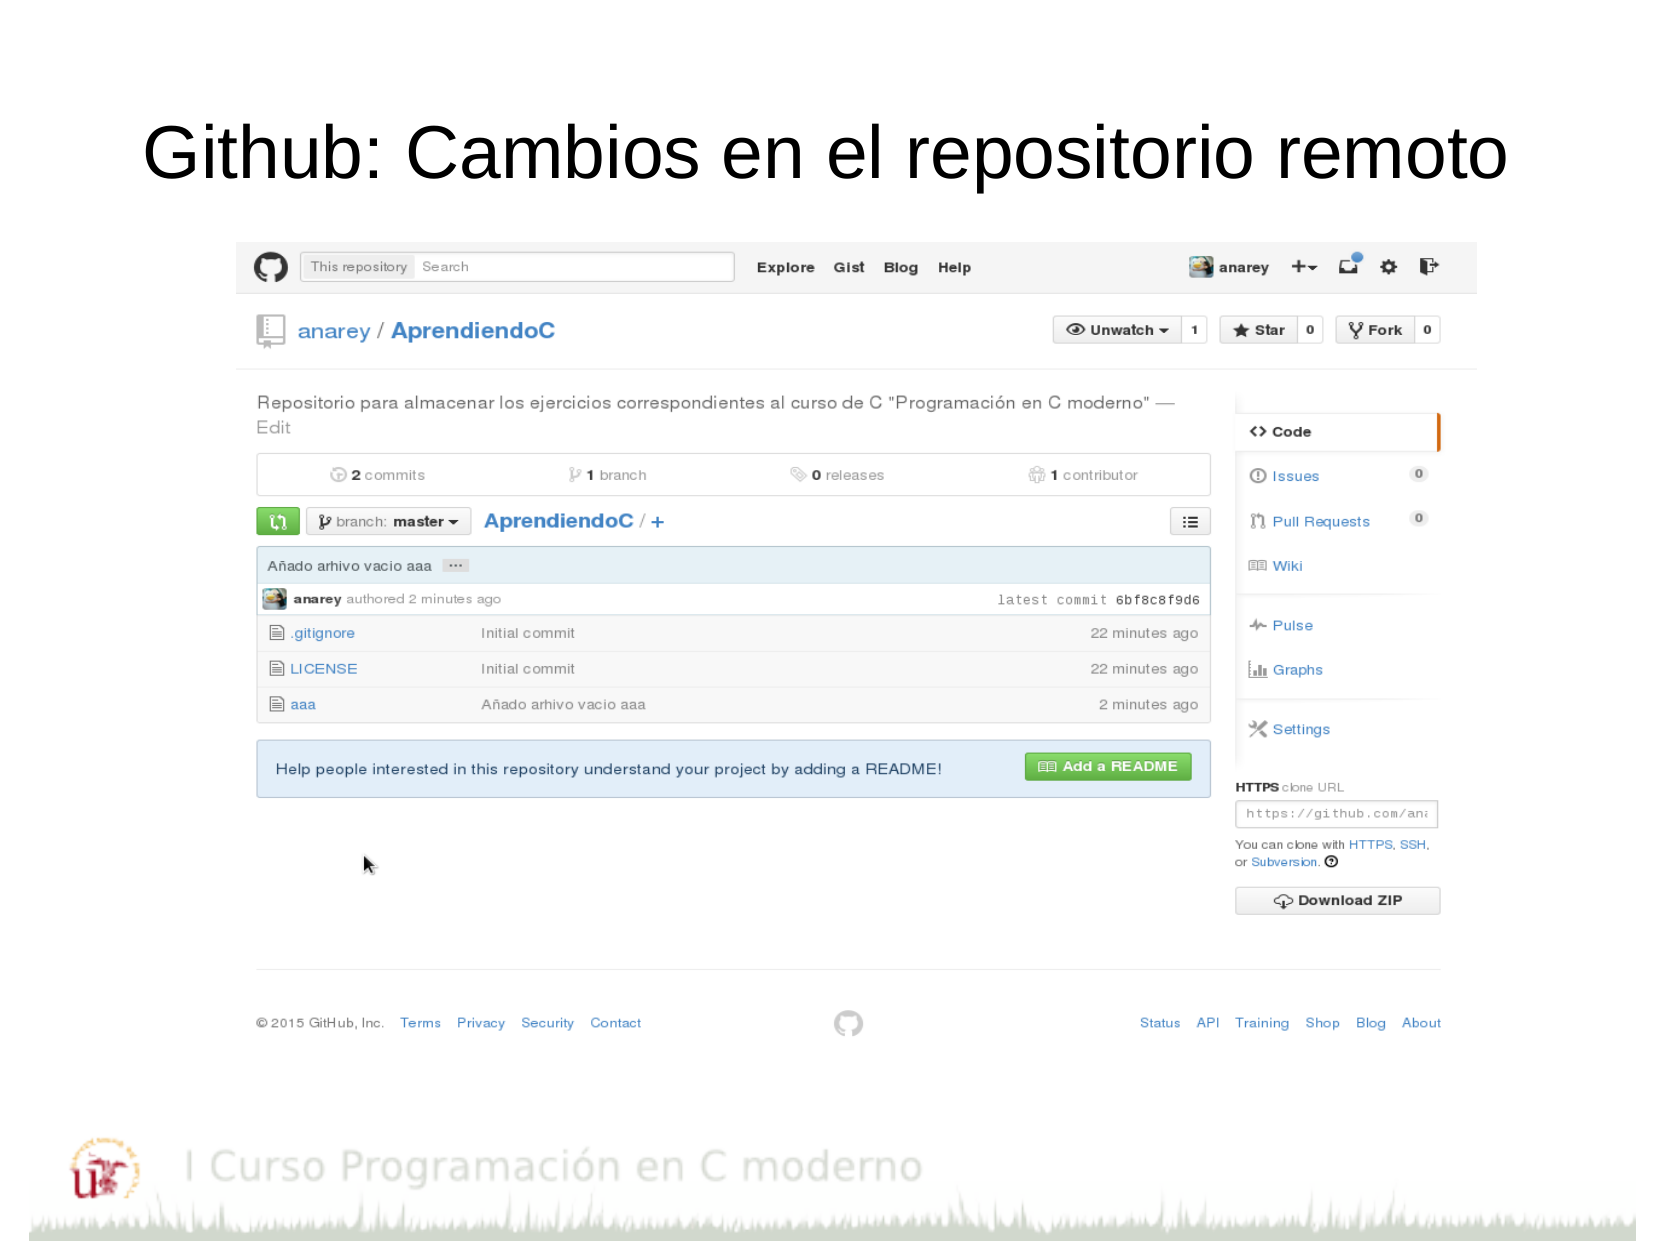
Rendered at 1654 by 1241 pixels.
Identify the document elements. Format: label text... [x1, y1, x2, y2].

picture [236, 242, 1477, 1075]
title Github: Cambios en el repositorio remoto [82, 49, 1571, 257]
picture [29, 1133, 1636, 1241]
